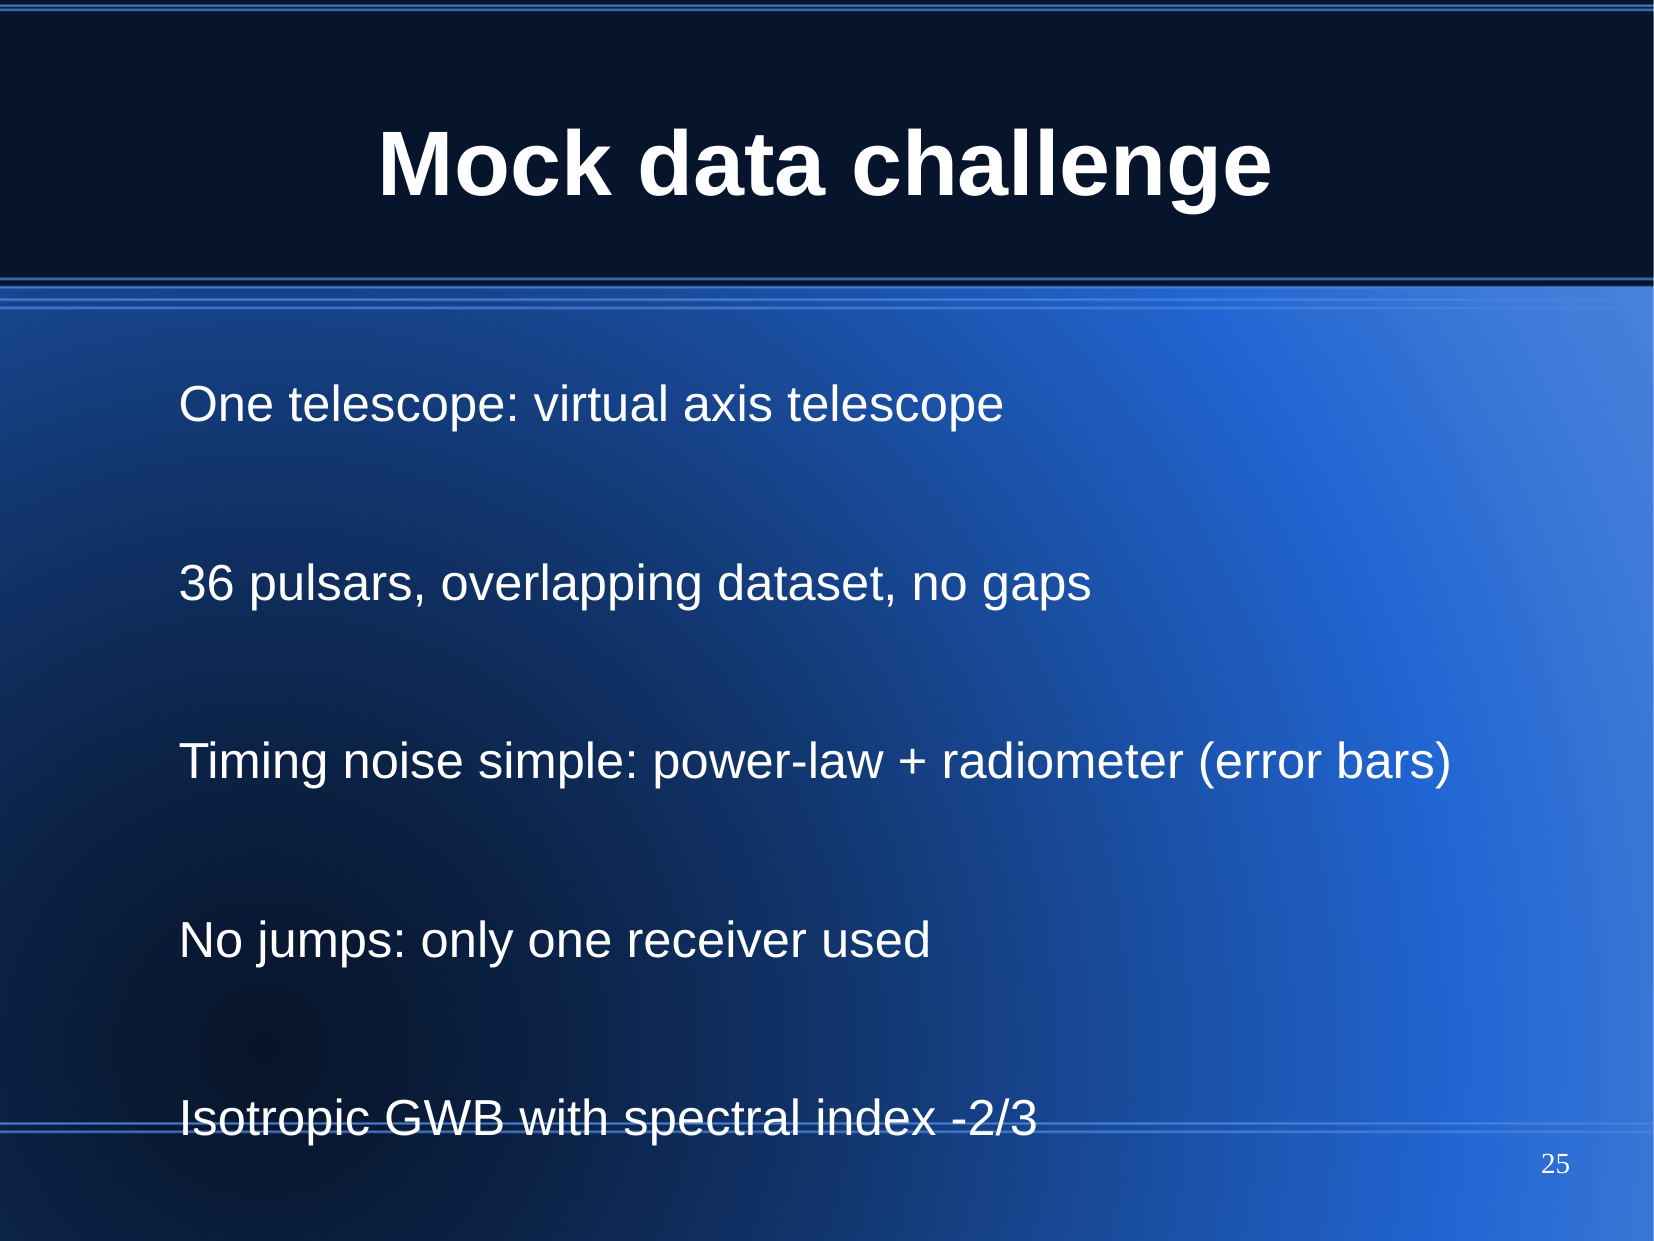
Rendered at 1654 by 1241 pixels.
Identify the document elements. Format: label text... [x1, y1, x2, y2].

picture [0, 0, 1654, 1241]
title Mock data challenge [82, 49, 1571, 257]
list One telescope: virtual axis telescope 36 pulsars, overlapping dataset, no gaps Timing noise simple: power-law + radiometer (error bars) No jumps: only one receiver used Isotropic GWB with spectral index -2/3 [178, 364, 1570, 1147]
